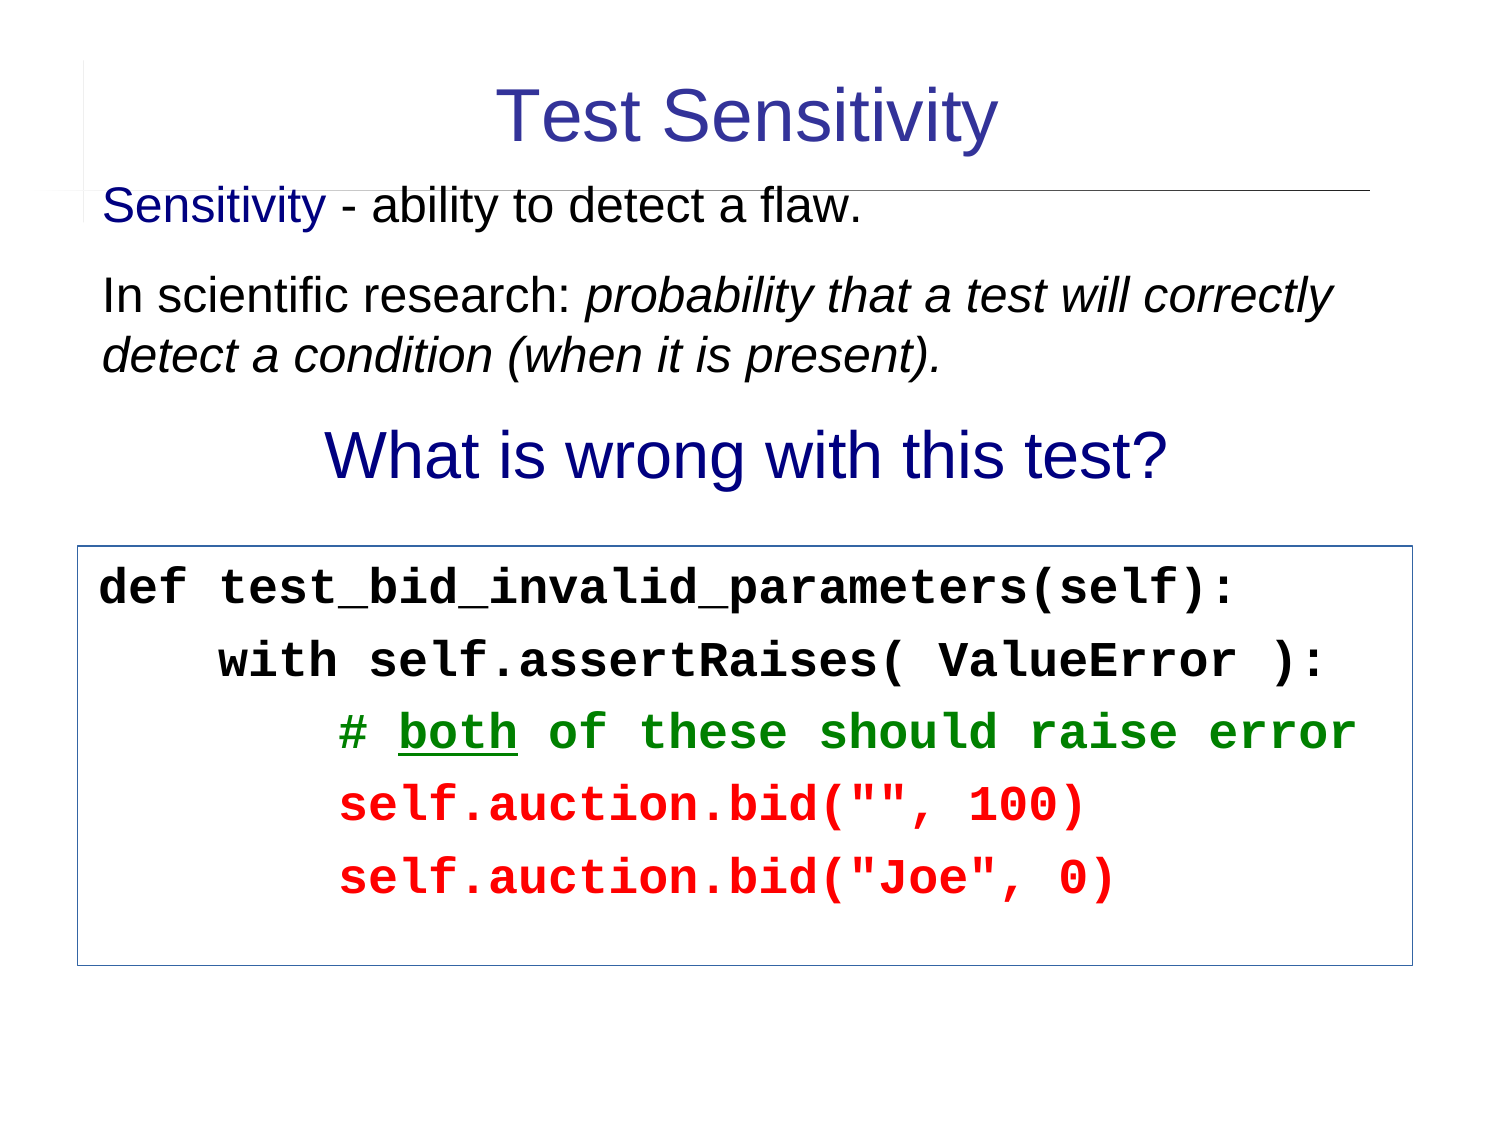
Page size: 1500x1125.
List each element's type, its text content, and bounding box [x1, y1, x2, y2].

text_box def test_bid_invalid_parameters(self): with self.assertRaises( ValueError ): # both of these should raise error self.auction.bid("", 100) self.auction.bid("Joe", 0) [77, 545, 1413, 966]
text_box Sensitivity - ability to detect a flaw. In scientific research: probability that a test will correctly detect a condition (when it is present). What is wrong with this test? [87, 165, 1408, 438]
title Test Sensitivity [100, 42, 1395, 165]
